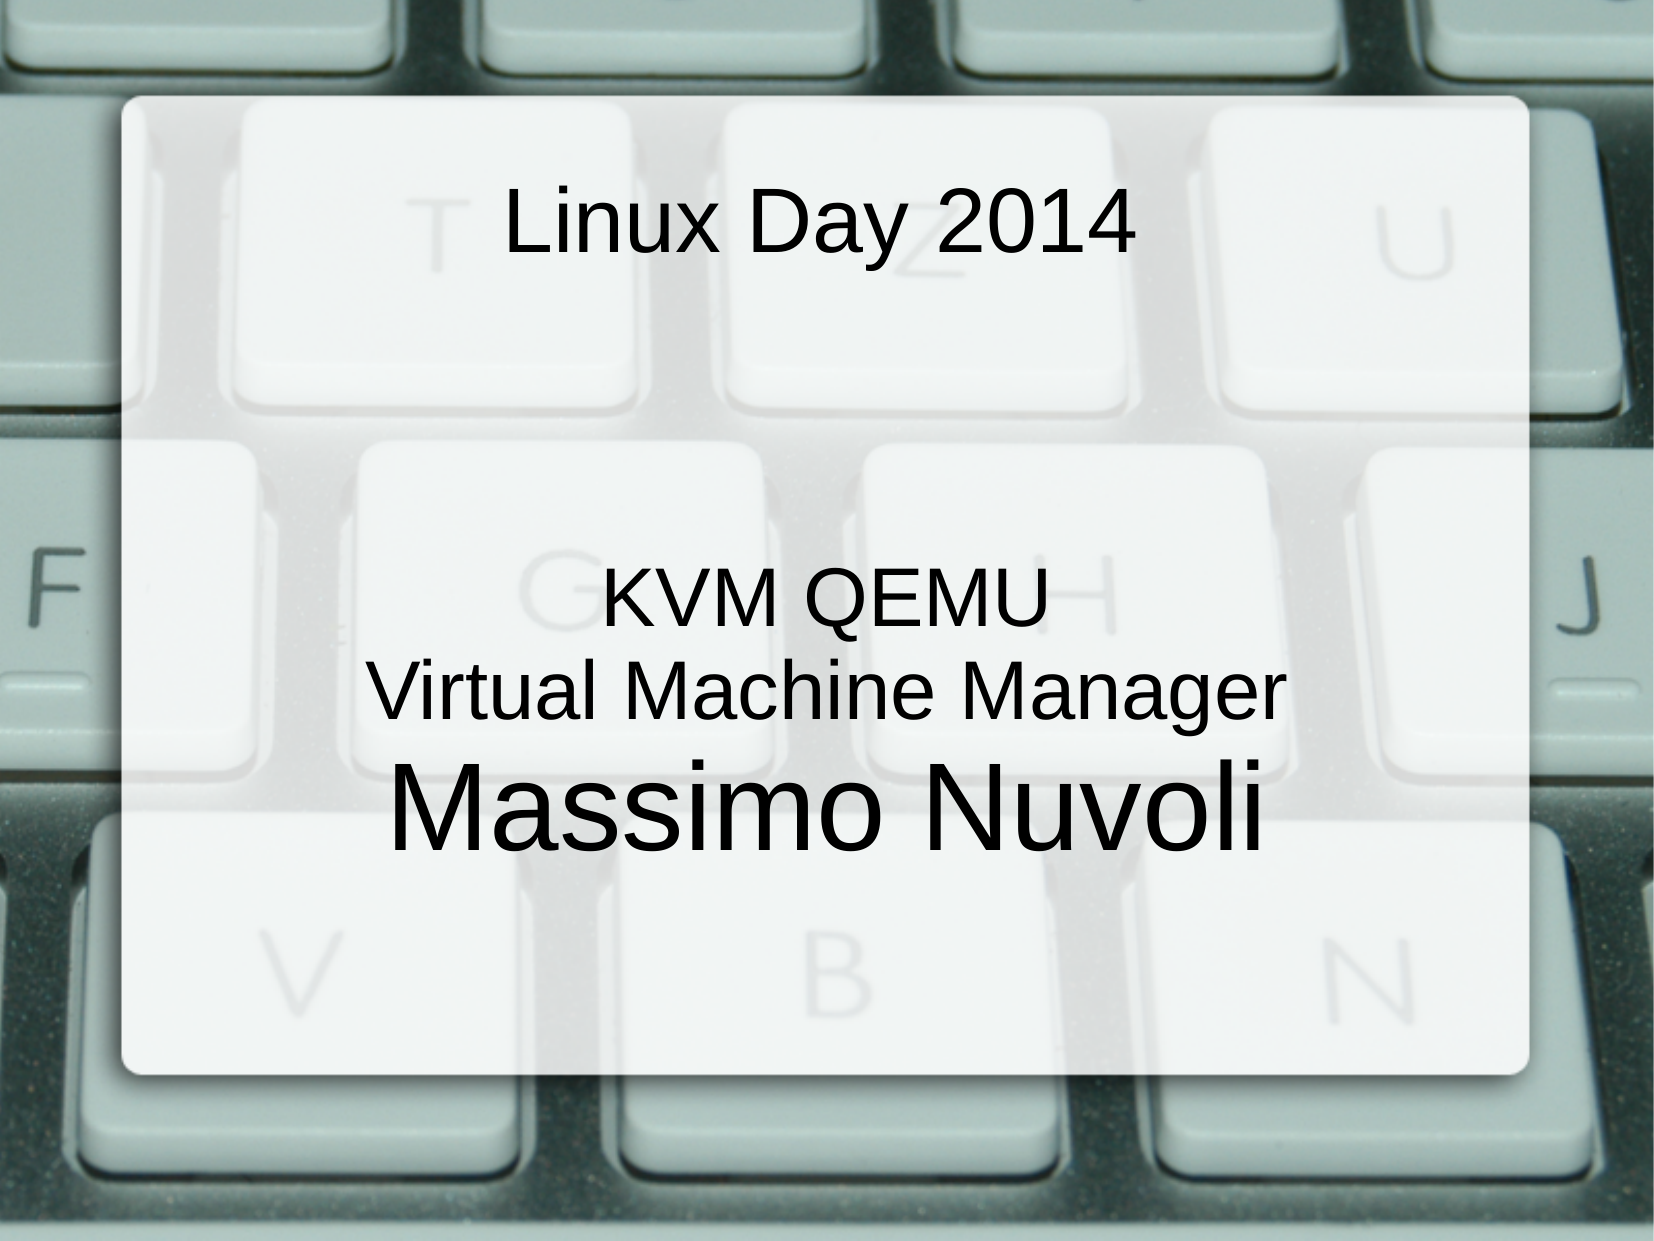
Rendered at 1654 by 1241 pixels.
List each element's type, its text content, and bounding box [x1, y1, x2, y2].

title Linux Day 2014 [135, 117, 1506, 325]
subtitle KVM QEMU Virtual Machine Manager Massimo Nuvoli [147, 354, 1506, 1074]
picture [0, 0, 1654, 1241]
